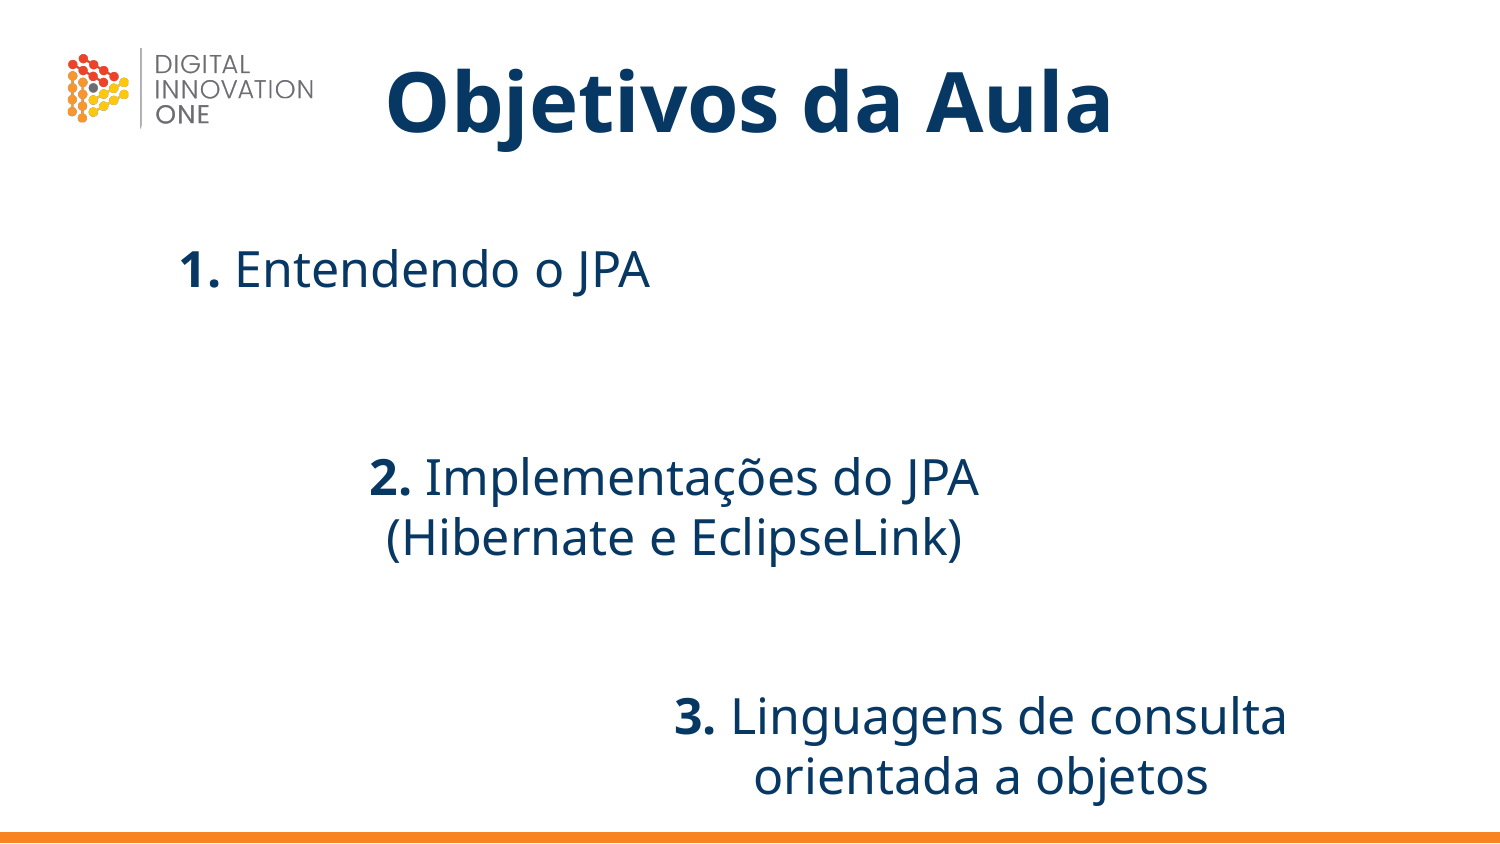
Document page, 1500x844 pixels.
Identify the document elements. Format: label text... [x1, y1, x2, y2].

subtitle Objetivos da Aula [51, 50, 1449, 148]
subtitle 1. Entendendo o JPA [51, 218, 779, 316]
subtitle 2. Implementações do JPA (Hibernate e EclipseLink) [311, 457, 1039, 555]
subtitle 3. Linguagens de consulta orientada a objetos [608, 695, 1355, 793]
text_box [0, 832, 1500, 843]
picture [51, 39, 330, 137]
